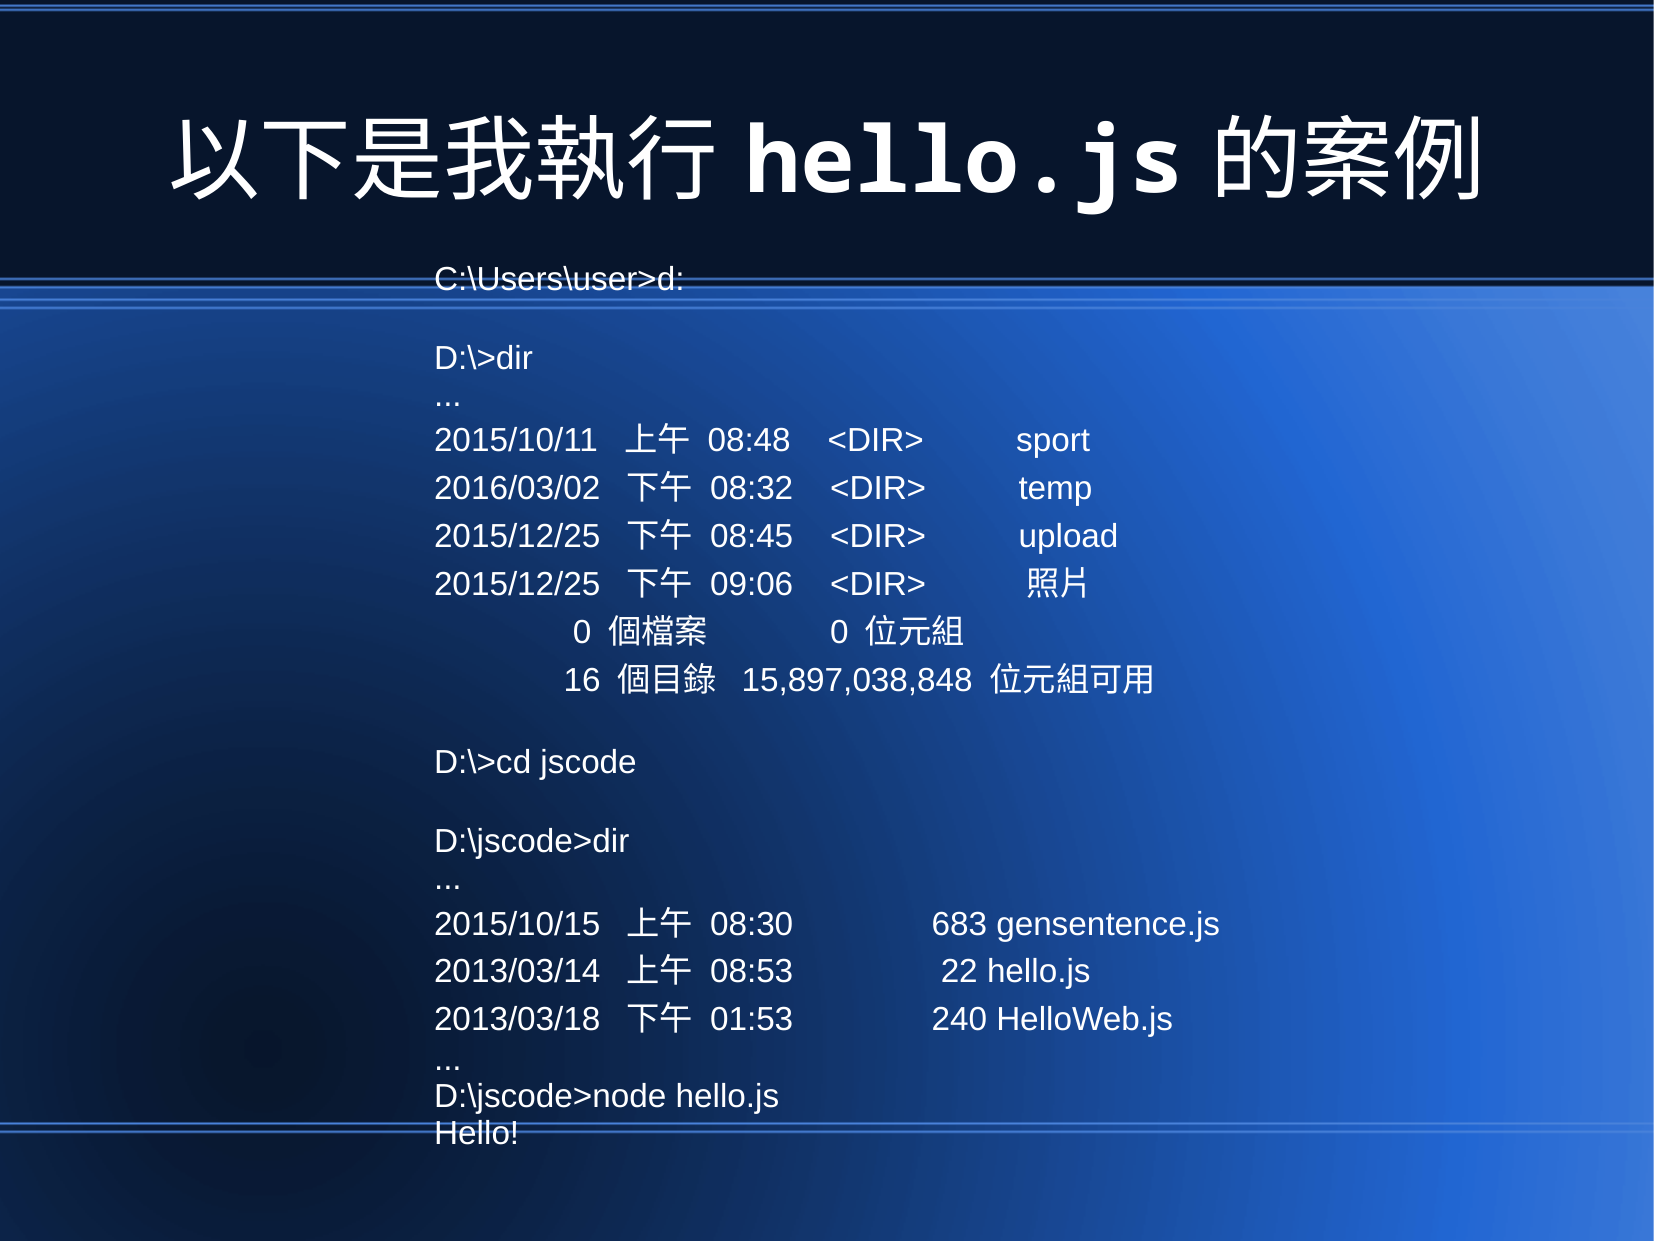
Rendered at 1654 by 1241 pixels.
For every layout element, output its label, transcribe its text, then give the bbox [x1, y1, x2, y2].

text_box C:\Users\user>d: D:\>dir ... 2015/10/11 上午 08:48 <DIR> sport 2016/03/02 下午 08:32 <DIR> temp 2015/12/25 下午 08:45 <DIR> upload 2015/12/25 下午 09:06 <DIR> 照片 0 個檔案 0 位元組 16 個目錄 15,897,038,848 位元組可用 D:\>cd jscode D:\jscode>dir ... 2015/10/15 上午 08:30 683 gensentence.js 2013/03/14 上午 08:53 22 hello.js 2013/03/18 下午 01:53 240 HelloWeb.js ... D:\jscode>node hello.js Hello! [419, 252, 1335, 1241]
title 以下是我執行hello.js的案例 [82, 49, 1571, 257]
picture [0, 0, 1654, 1241]
